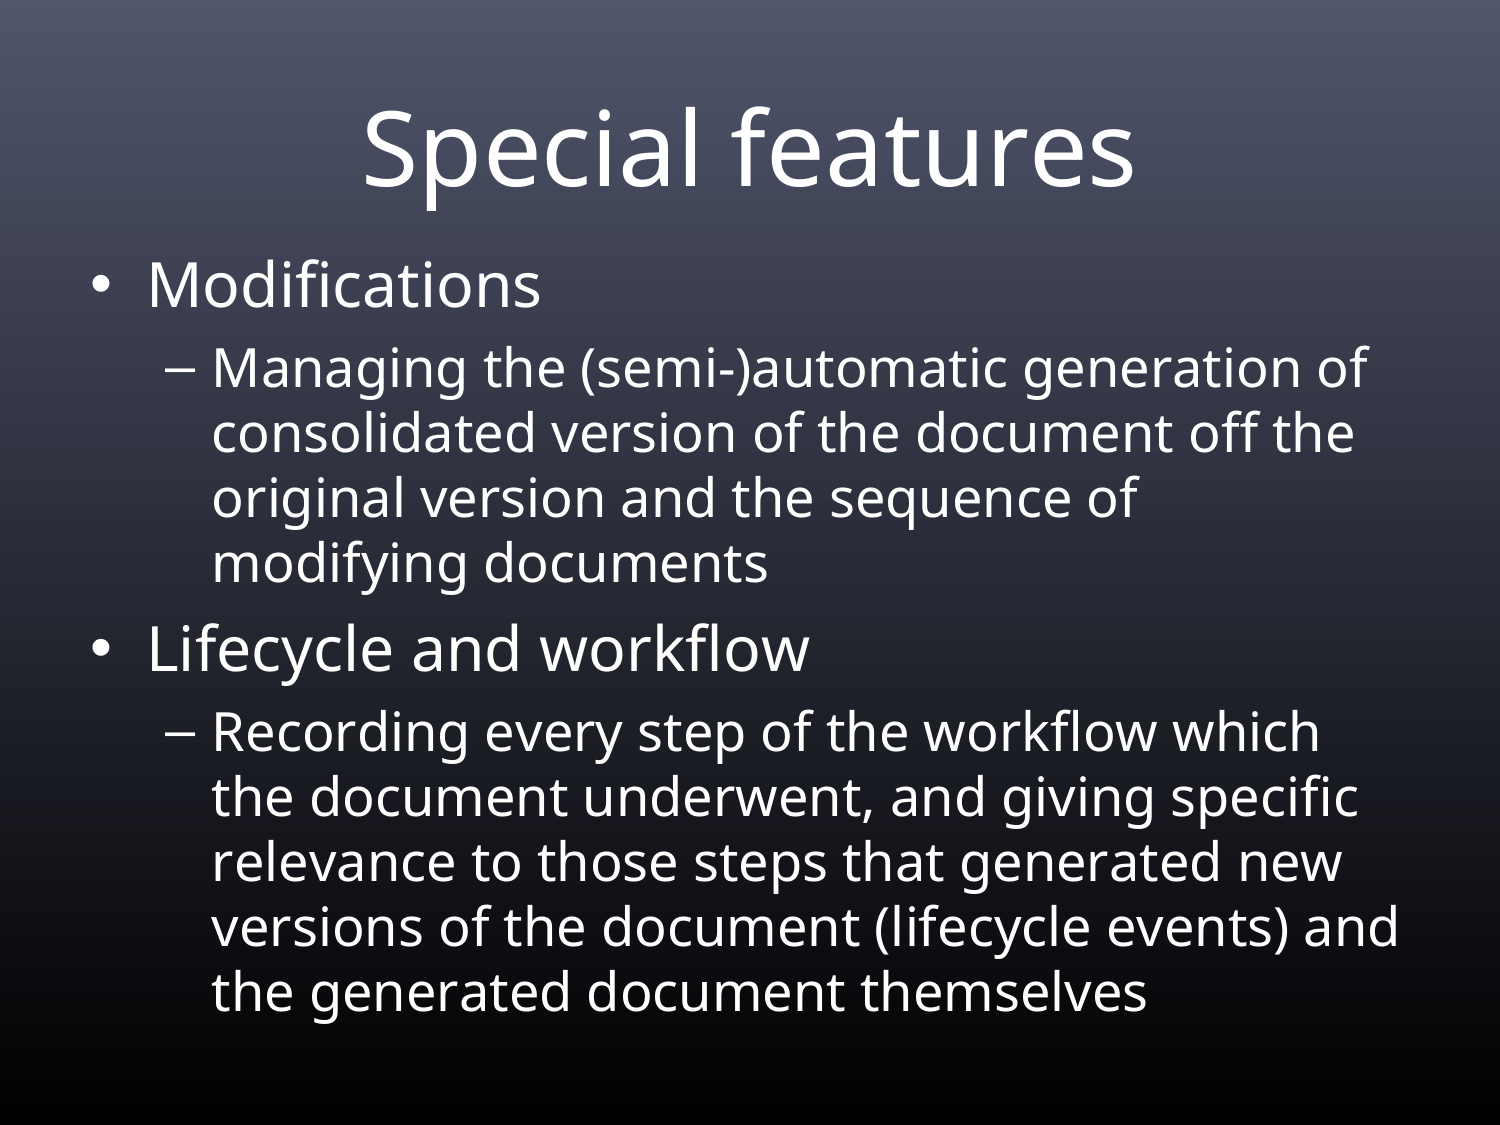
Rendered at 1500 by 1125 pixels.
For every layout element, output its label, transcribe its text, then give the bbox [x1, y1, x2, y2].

list Modifications Managing the (semi-)automatic generation of consolidated version of the document off the original version and the sequence of modifying documents Lifecycle and workflow Recording every step of the workflow which the document underwent, and giving specific relevance to those steps that generated new versions of the document (lifecycle events) and the generated document themselves [75, 205, 1426, 1063]
title Special features [75, 74, 1426, 205]
